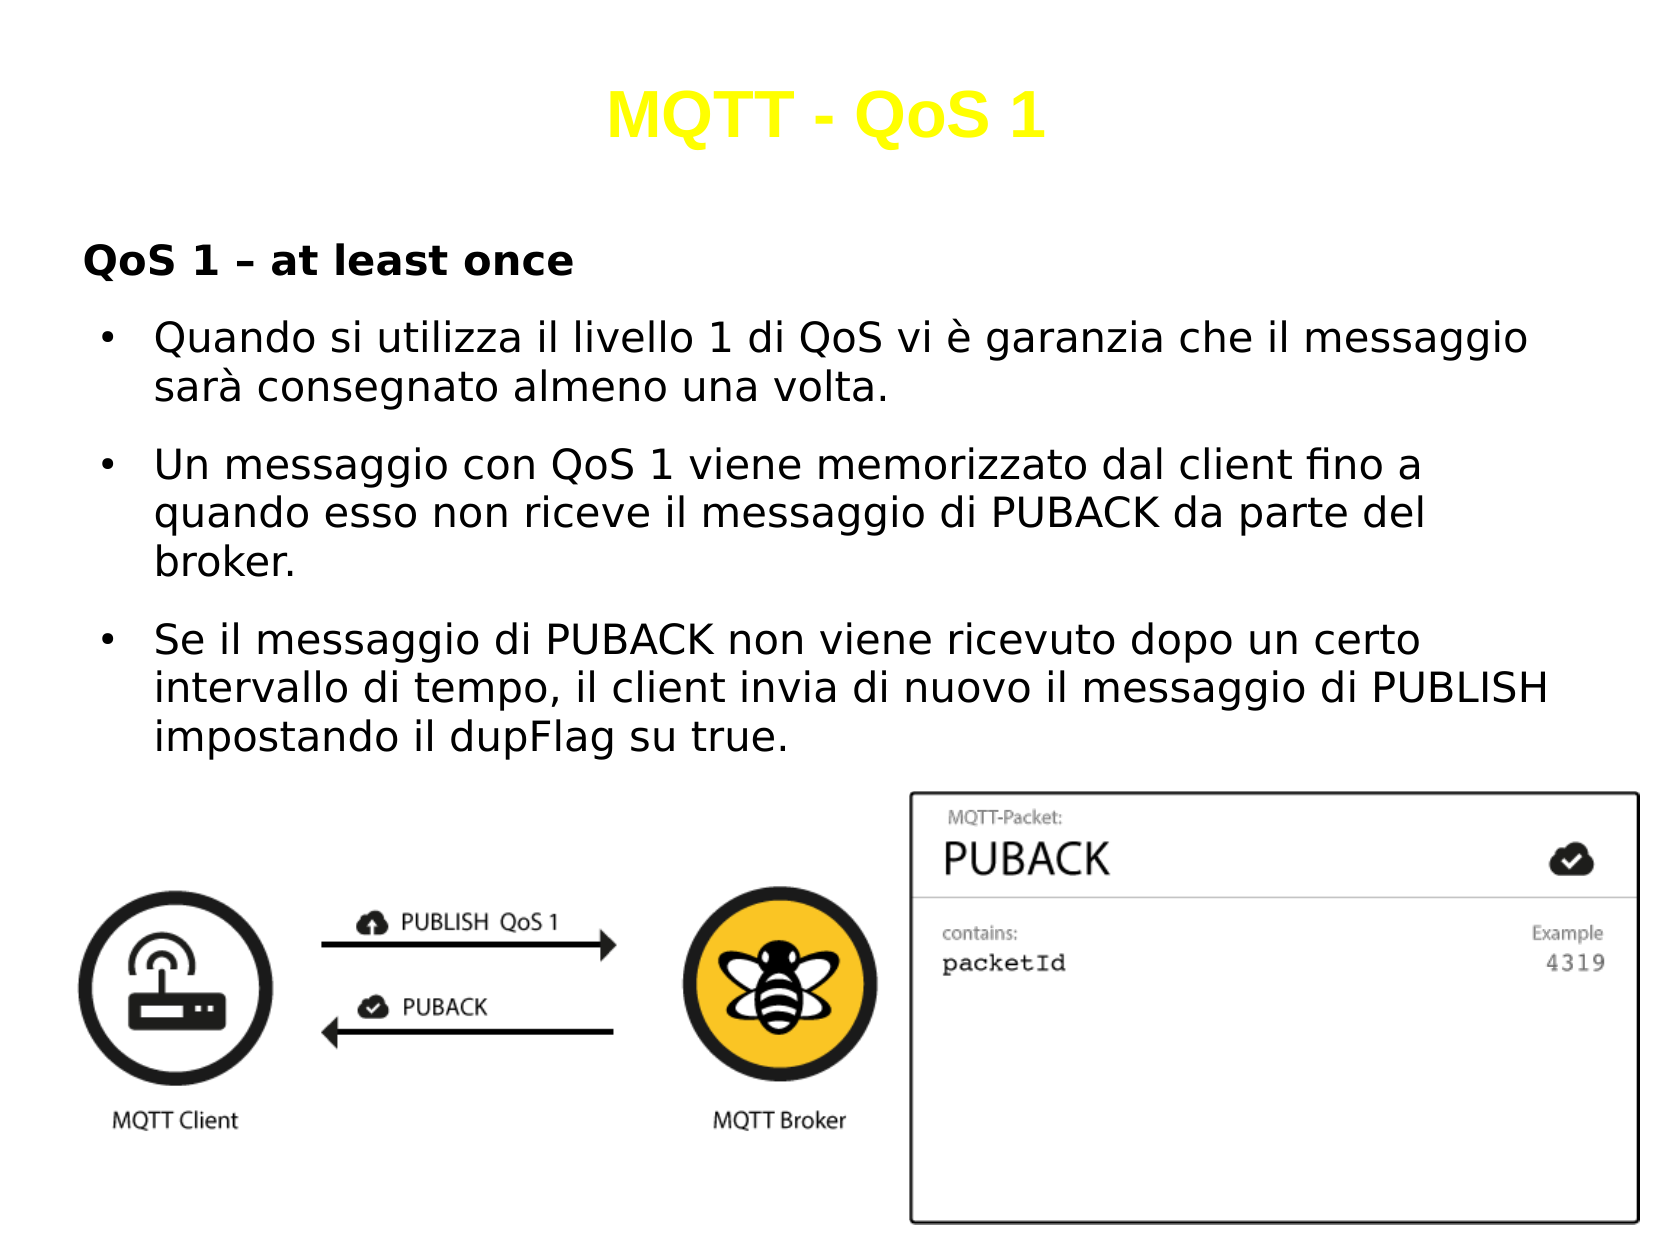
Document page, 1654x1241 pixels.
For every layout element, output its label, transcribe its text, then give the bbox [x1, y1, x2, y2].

list QoS 1 – at least once Quando si utilizza il livello 1 di QoS vi è garanzia che il messaggio sarà consegnato almeno una volta. Un messaggio con QoS 1 viene memorizzato dal client fino a quando esso non riceve il messaggio di PUBACK da parte del broker. Se il messaggio di PUBACK non viene ricevuto dopo un certo intervallo di tempo, il client invia di nuovo il messaggio di PUBLISH impostando il dupFlag su true. [82, 236, 1571, 821]
title MQTT - QoS 1 [82, 38, 1571, 189]
picture [15, 791, 1640, 1225]
